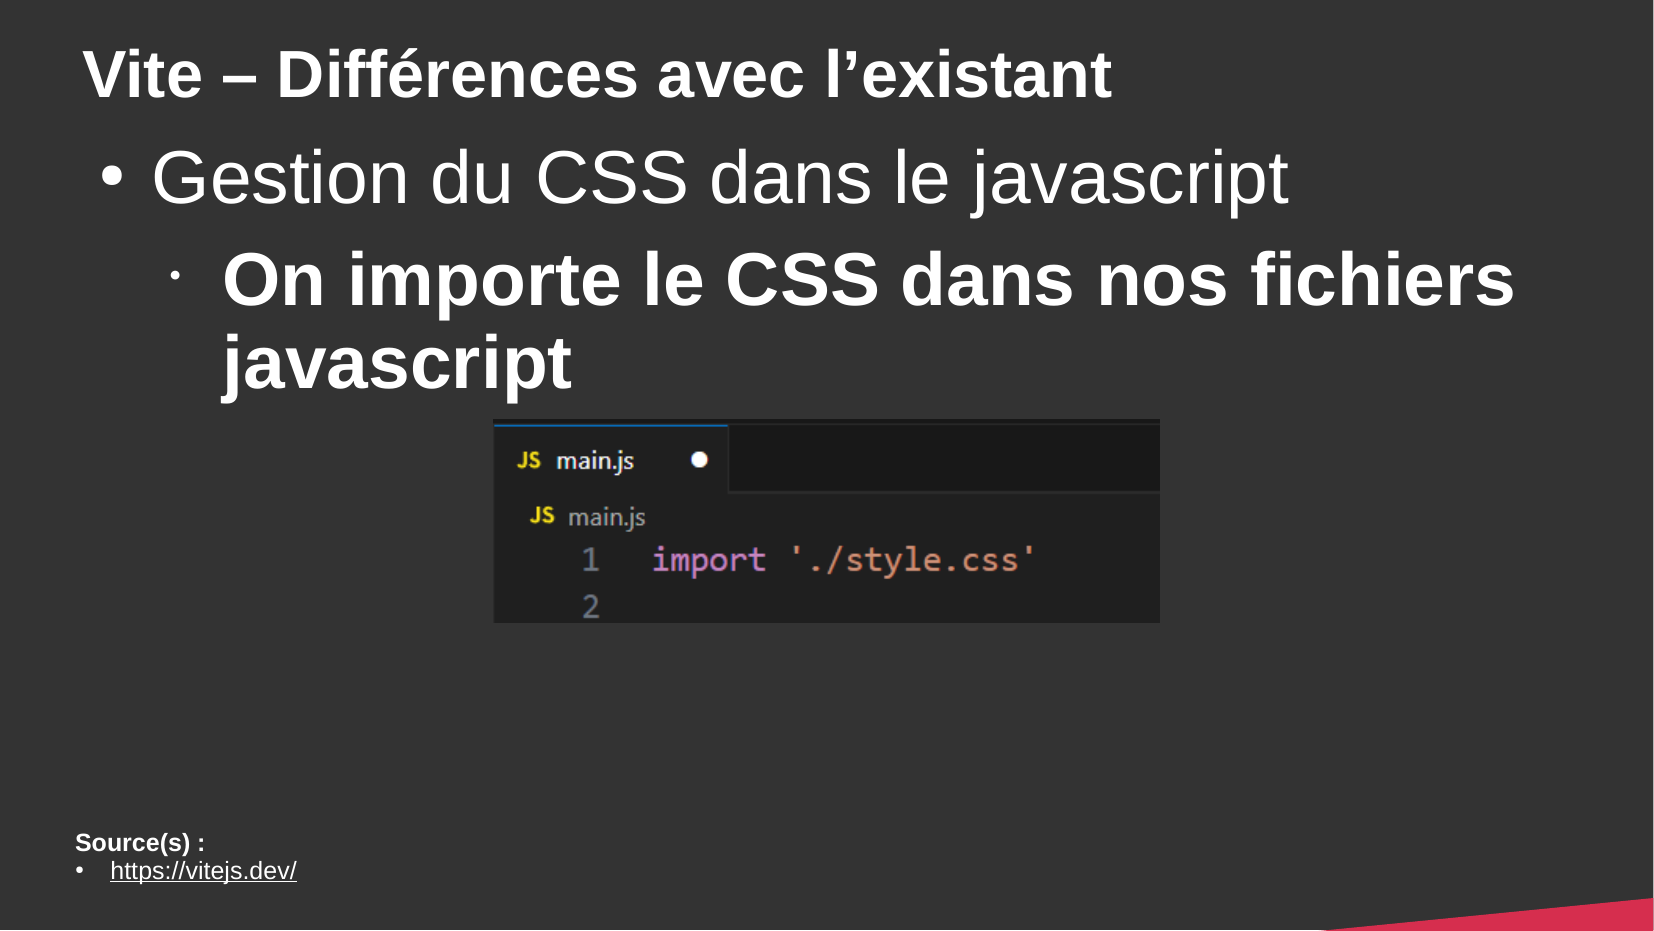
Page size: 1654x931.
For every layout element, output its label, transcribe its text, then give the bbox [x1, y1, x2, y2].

text_box [1546, 897, 1654, 931]
picture [493, 419, 1160, 623]
list Gestion du CSS dans le javascript On importe le CSS dans nos fichiers javascript [80, 135, 1619, 414]
title Vite – Différences avec l’existant [82, 37, 1571, 112]
text_box Source(s) : https://vitejs.dev/ [60, 821, 1546, 931]
